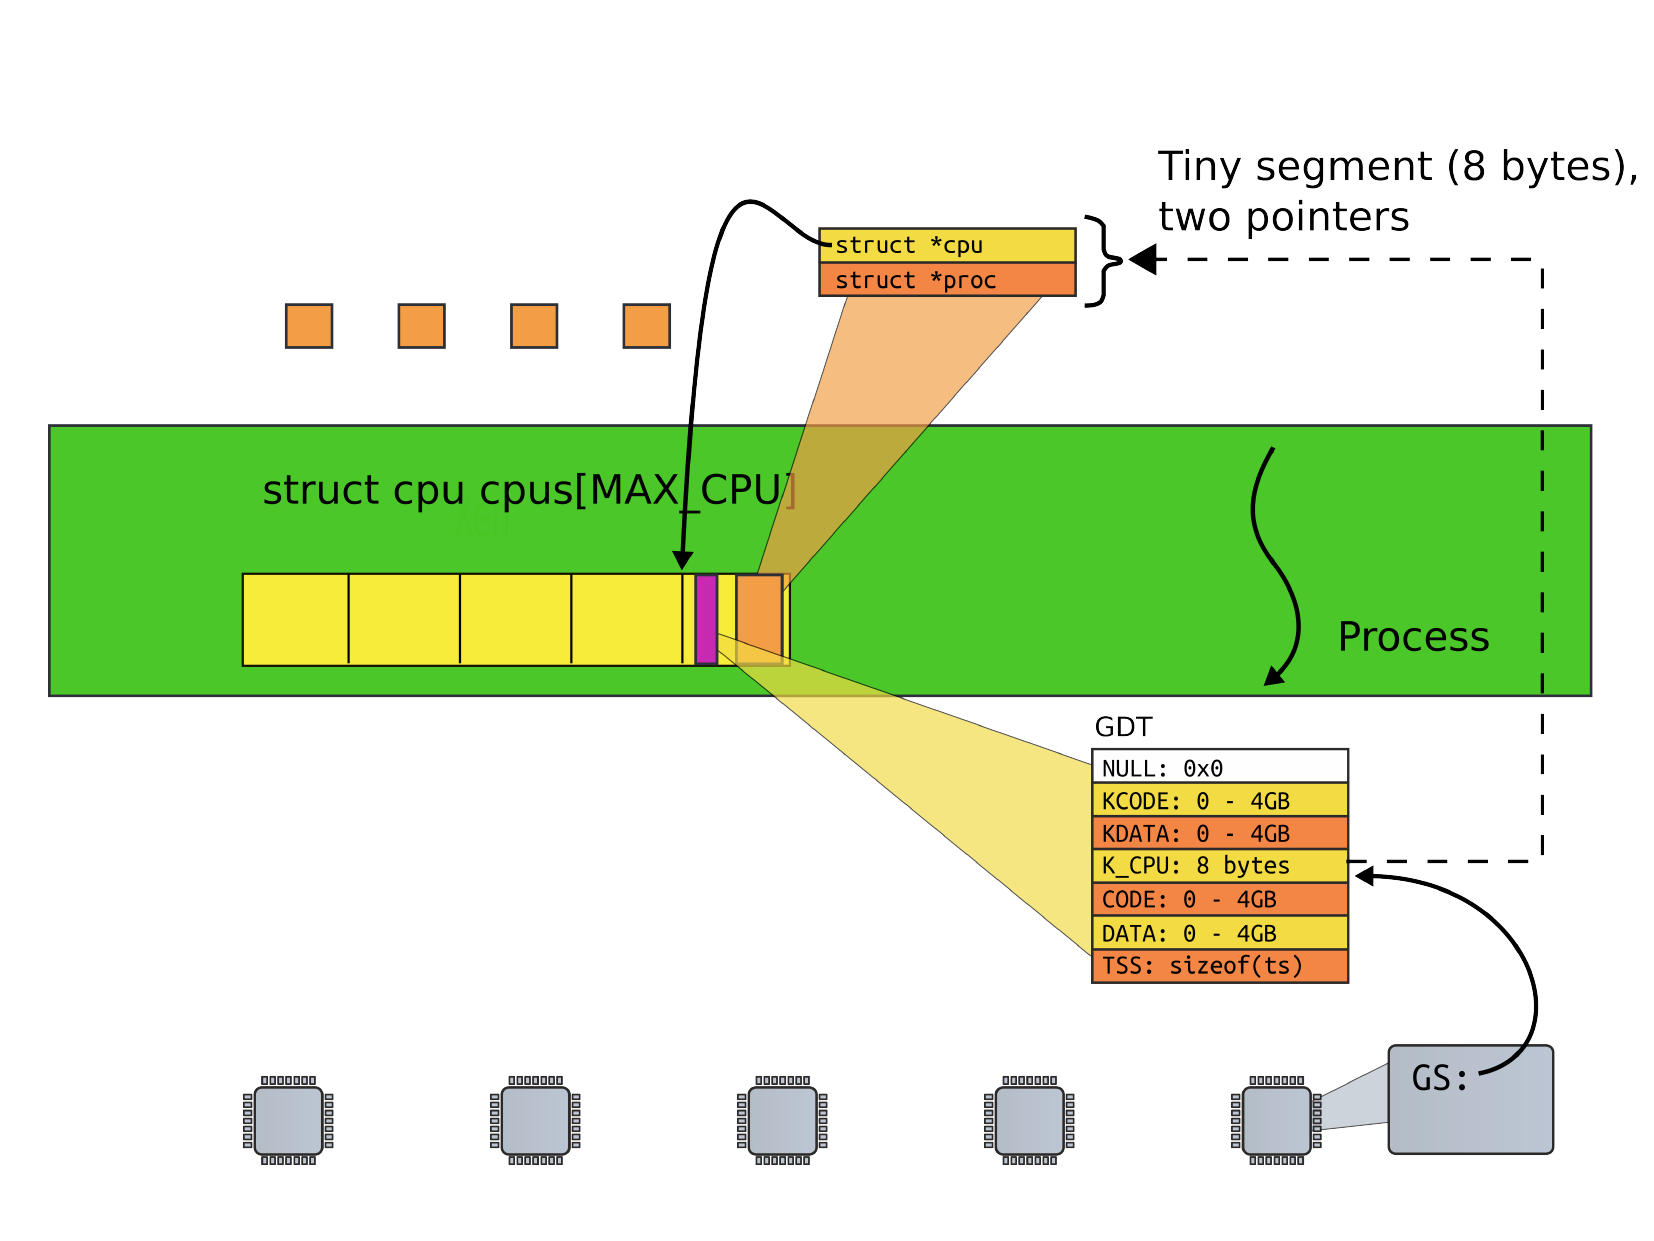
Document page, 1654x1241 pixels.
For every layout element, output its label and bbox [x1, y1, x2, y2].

picture [48, 149, 1640, 1165]
